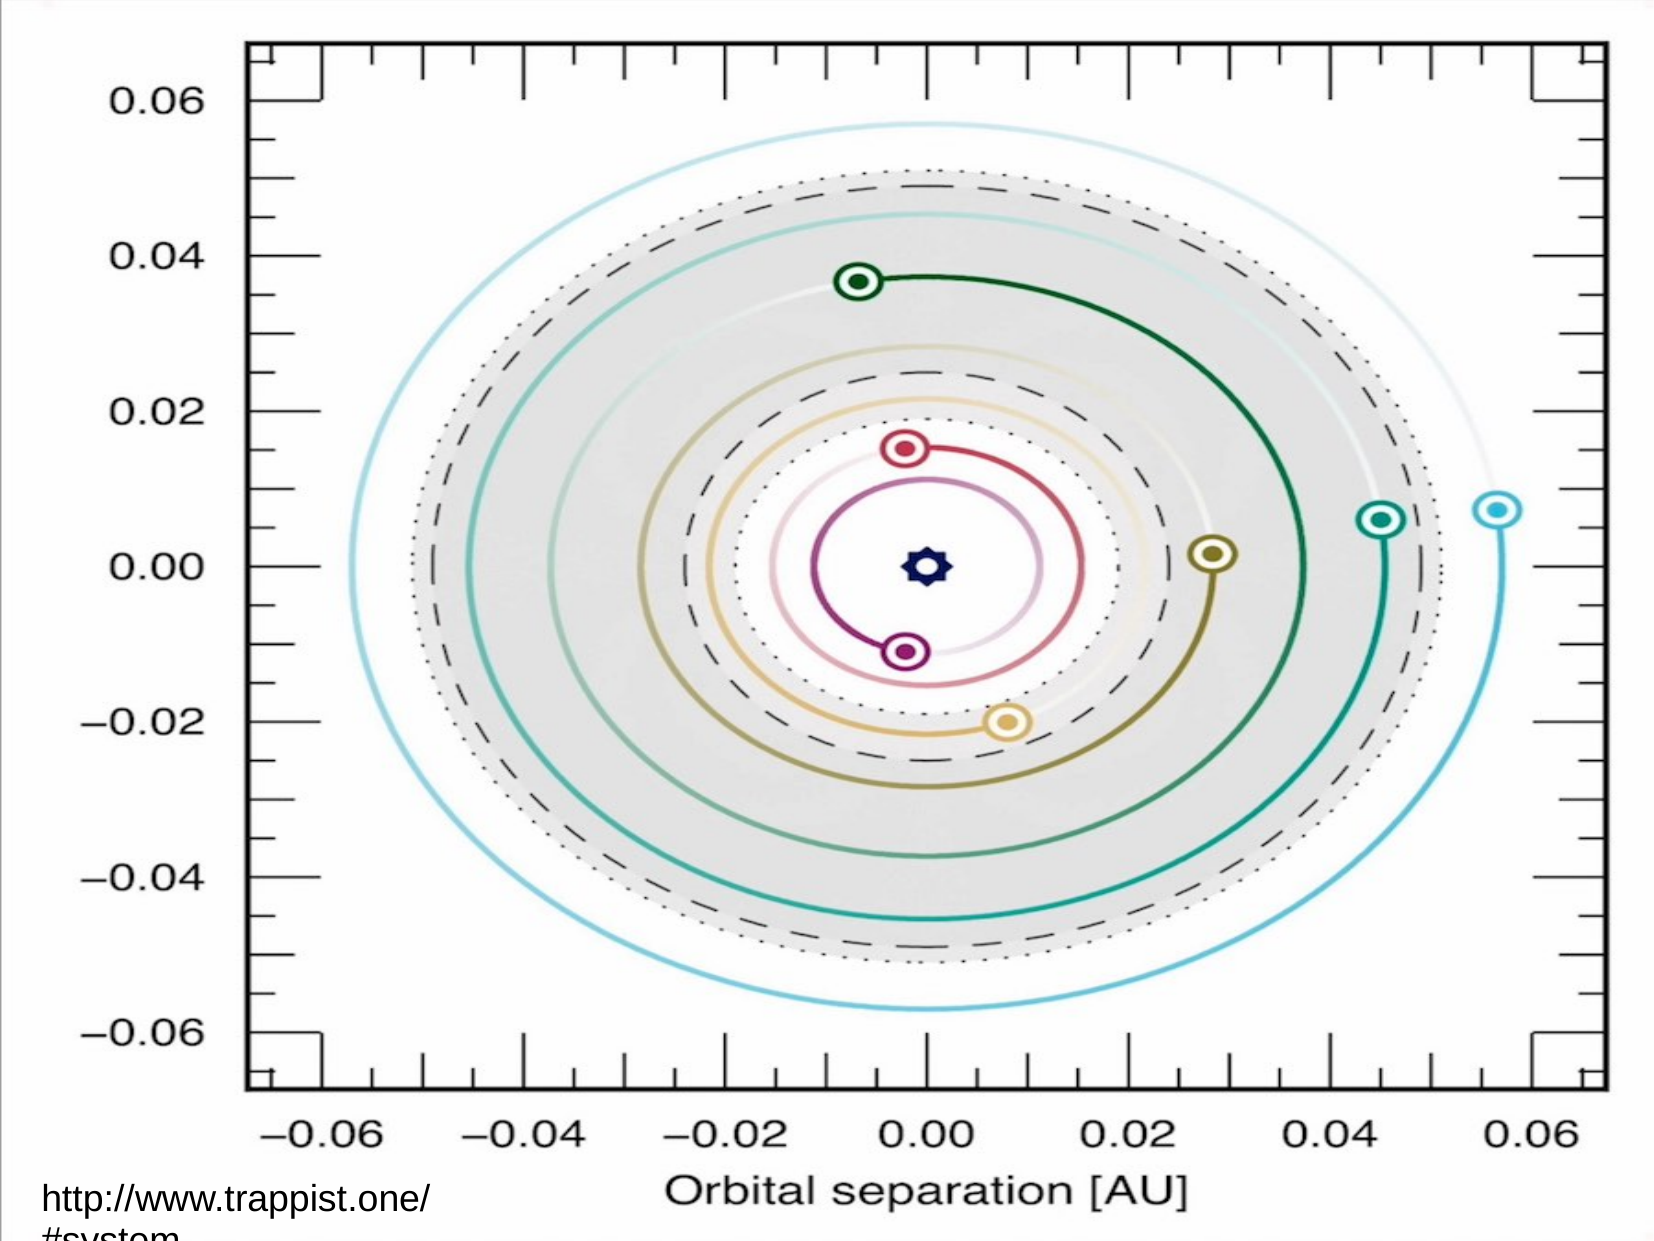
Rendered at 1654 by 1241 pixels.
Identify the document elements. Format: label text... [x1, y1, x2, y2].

picture [49, 1227, 57, 1235]
picture [155, 1235, 163, 1241]
picture [166, 1235, 174, 1241]
picture [0, 0, 1654, 1241]
text_box http://www.trappist.one/#system [26, 1170, 586, 1227]
picture [133, 1235, 144, 1241]
